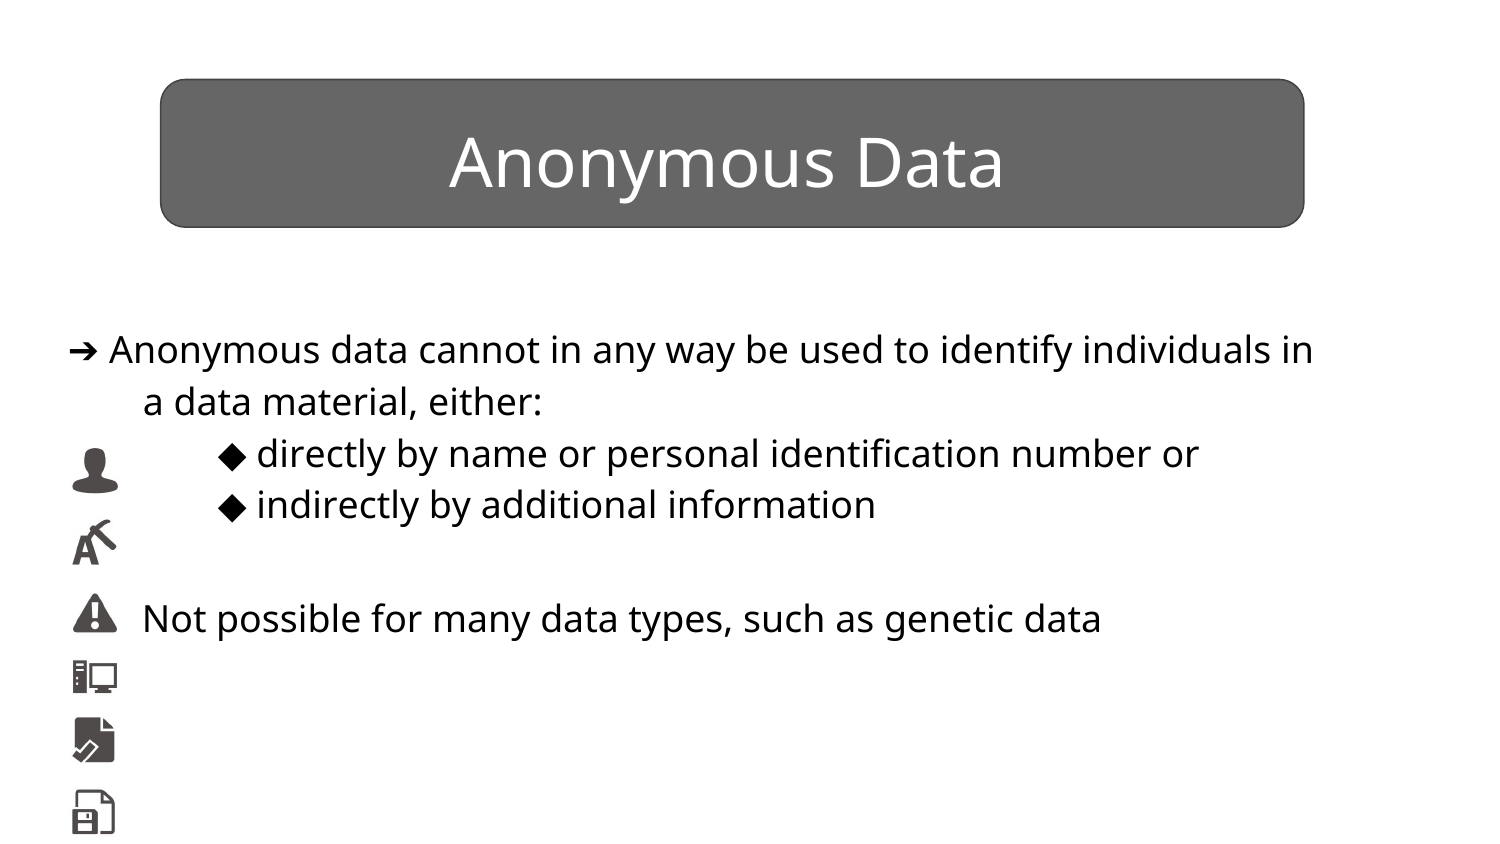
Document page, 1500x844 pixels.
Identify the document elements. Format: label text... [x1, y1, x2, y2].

text_box ➔ Anonymous data cannot in any way be used to identify individuals in [67, 323, 1422, 368]
text_box ◆ directly by name or personal identification number or [217, 427, 1279, 471]
text_box [0, 0, 1500, 844]
picture [50, 440, 130, 844]
text_box a data material, either: [142, 375, 579, 419]
text_box Anonymous Data [449, 114, 1041, 195]
text_box ◆ indirectly by additional information [217, 478, 920, 523]
text_box Not possible for many data types, such as genetic data [141, 592, 1180, 637]
